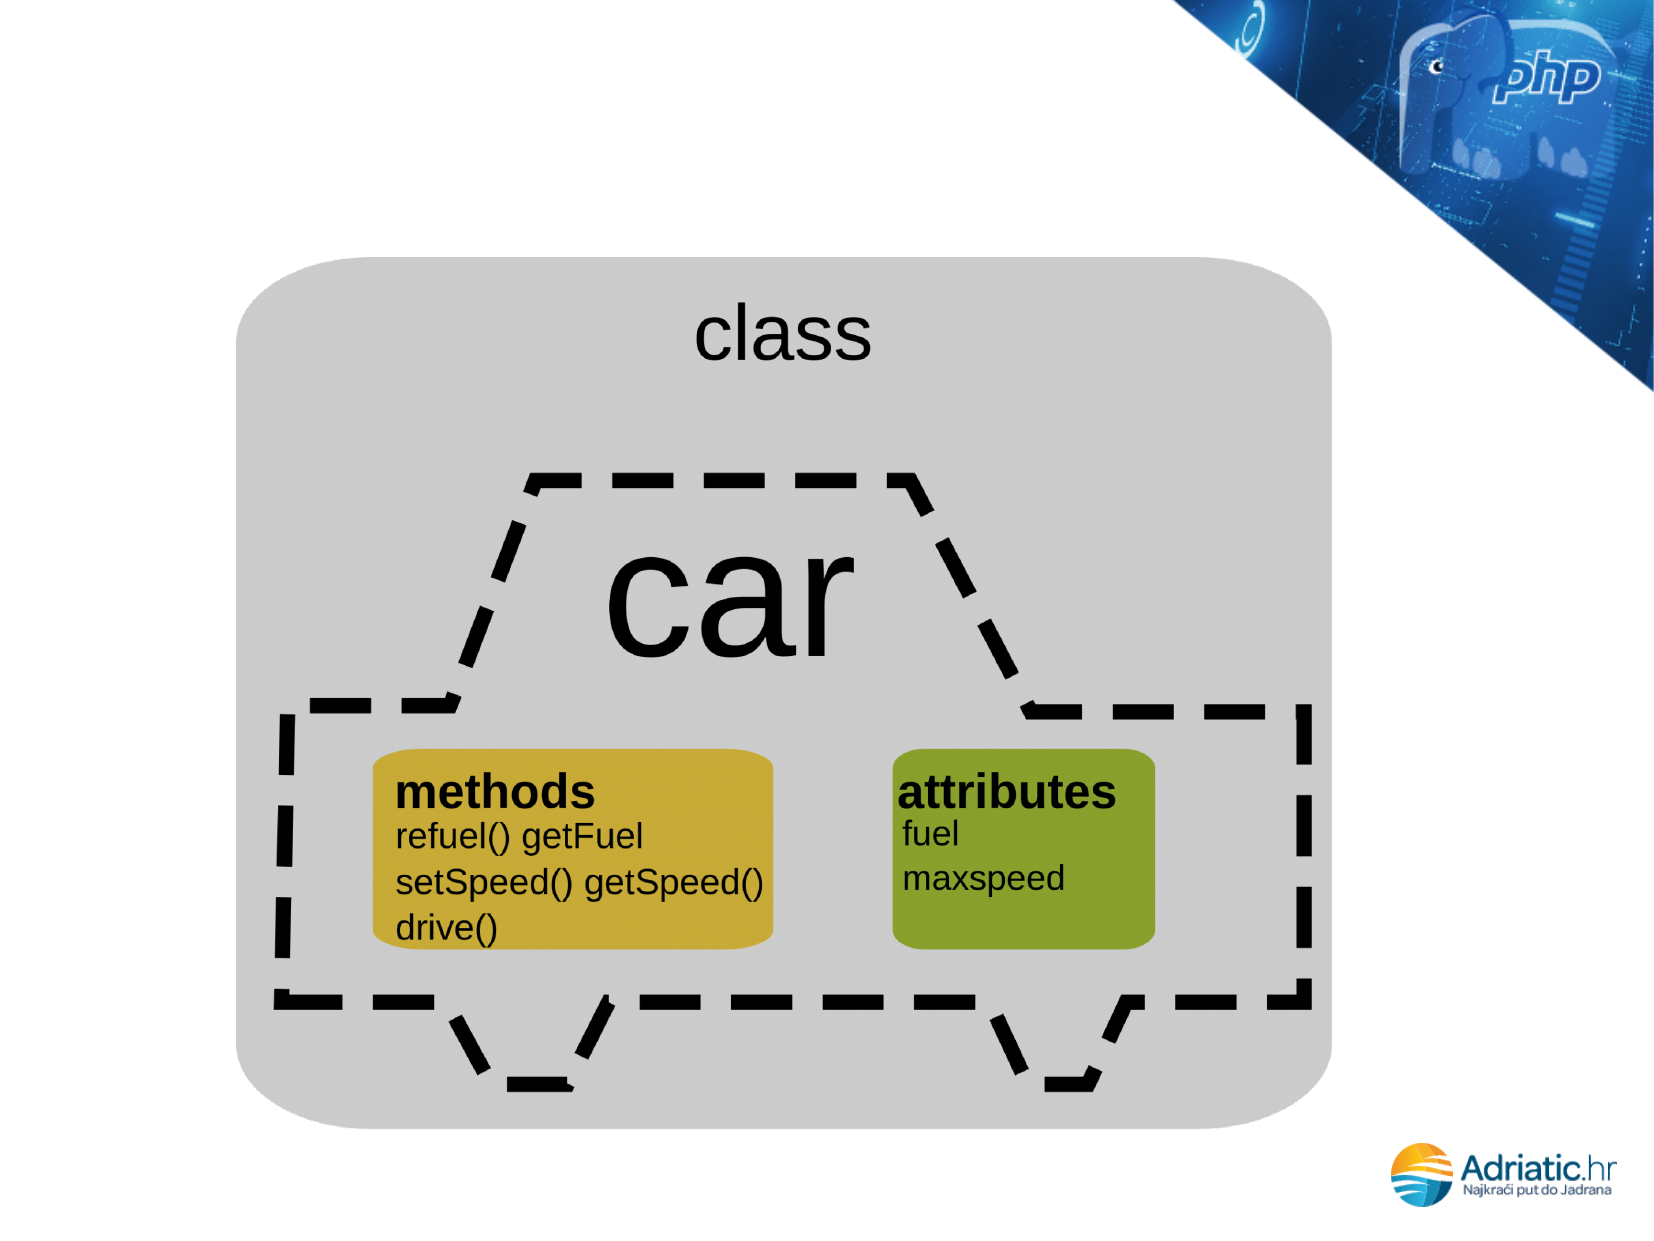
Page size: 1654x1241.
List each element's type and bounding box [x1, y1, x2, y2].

picture [236, 0, 1654, 1130]
picture [1391, 1143, 1617, 1207]
